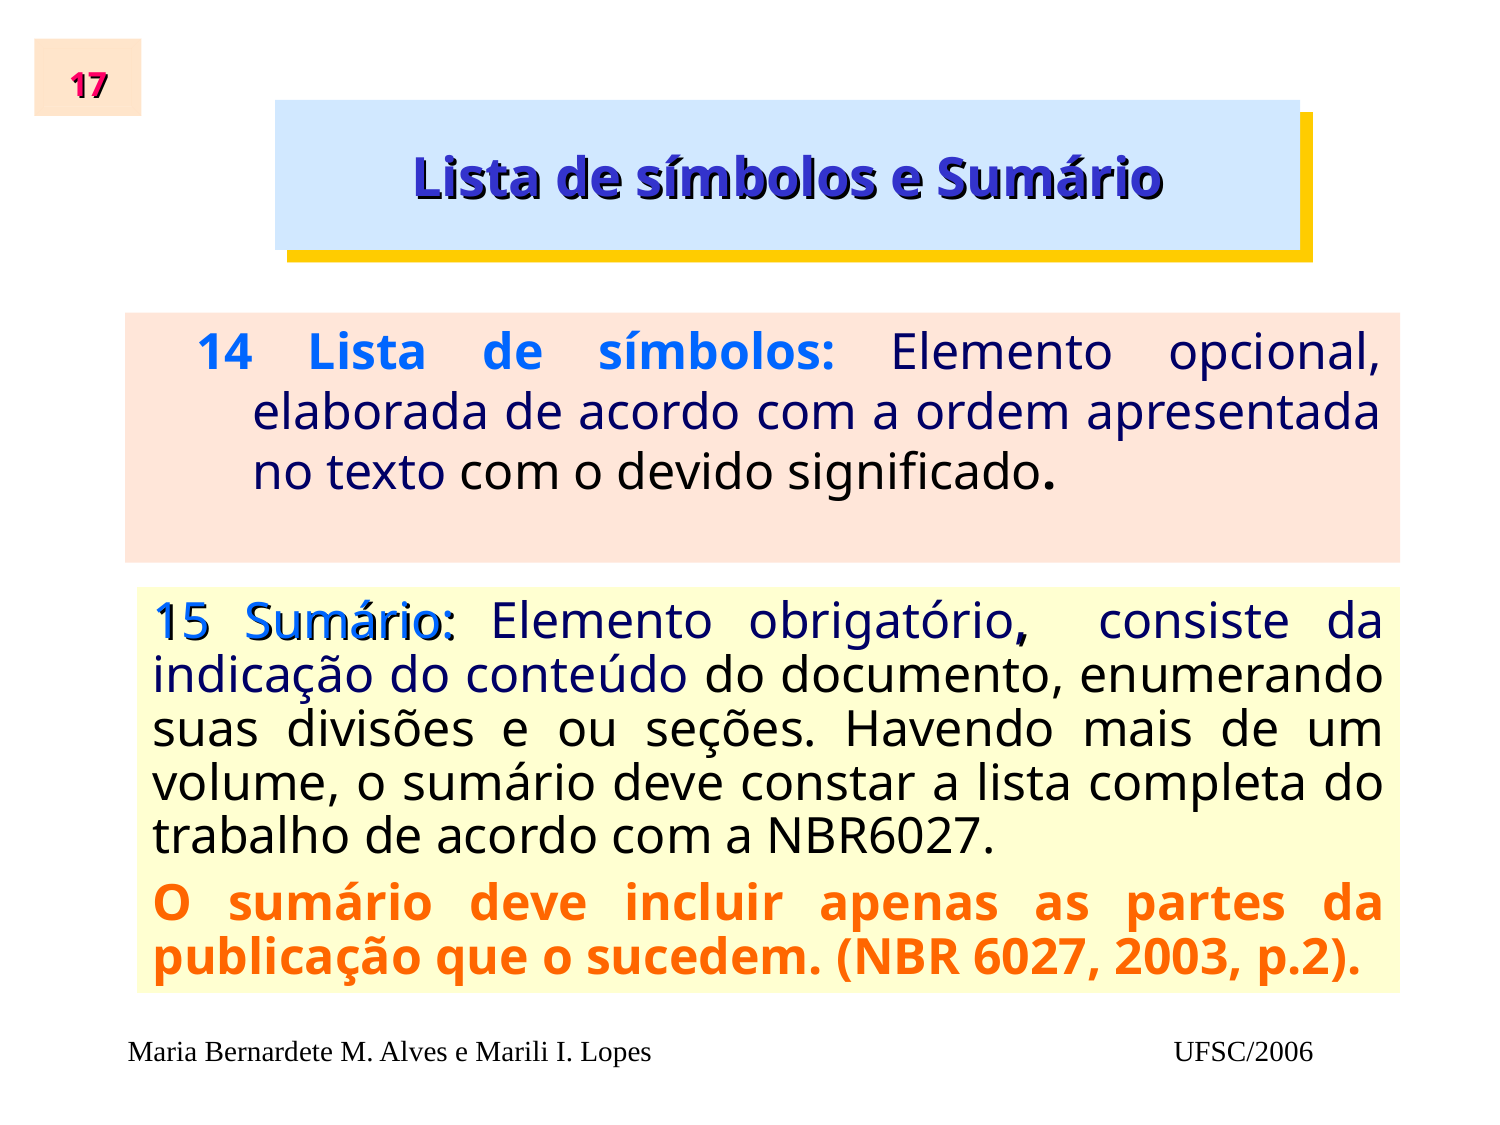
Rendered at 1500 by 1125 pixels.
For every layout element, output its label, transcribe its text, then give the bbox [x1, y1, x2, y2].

text_box 17 [34, 38, 142, 116]
list 14 Lista de símbolos: Elemento opcional, elaborada de acordo com a ordem apresentada no texto com o devido significado. [125, 312, 1401, 563]
title Lista de símbolos e Sumário [275, 99, 1301, 250]
text_box 15 Sumário: Elemento obrigatório, consiste da indicação do conteúdo do documento, enumerando suas divisões e ou seções. Havendo mais de um volume, o sumário deve constar a lista completa do trabalho de acordo com a NBR6027. O sumário deve incluir apenas as partes da publicação que o sucedem. (NBR 6027, 2003, p.2). [137, 587, 1400, 993]
text_box UFSC/2006 [1062, 1025, 1426, 1101]
text_box Maria Bernardete M. Alves e Marili I. Lopes [112, 1025, 901, 1101]
